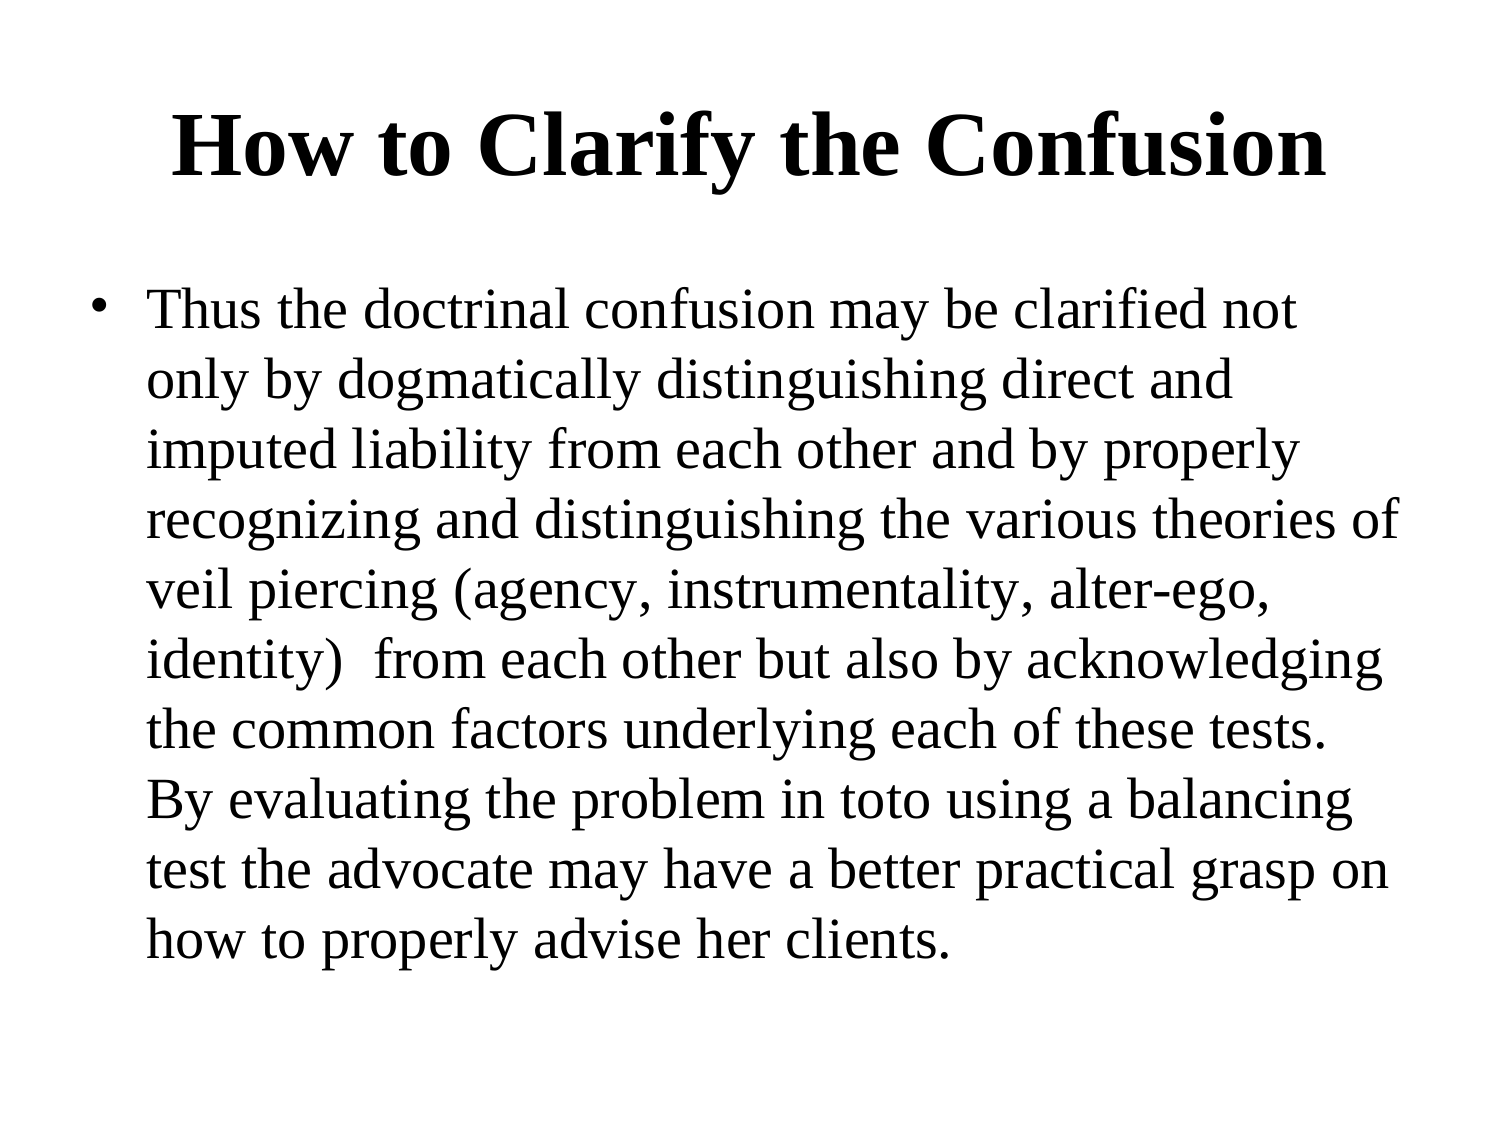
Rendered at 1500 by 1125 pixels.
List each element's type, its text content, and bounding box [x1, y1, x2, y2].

list Thus the doctrinal confusion may be clarified not only by dogmatically distinguishing direct and imputed liability from each other and by properly recognizing and distinguishing the various theories of veil piercing (agency, instrumentality, alter-ego, identity) from each other but also by acknowledging the common factors underlying each of these tests. By evaluating the problem in toto using a balancing test the advocate may have a better practical grasp on how to properly advise her clients. [75, 262, 1426, 1005]
title How to Clarify the Confusion [75, 45, 1426, 233]
